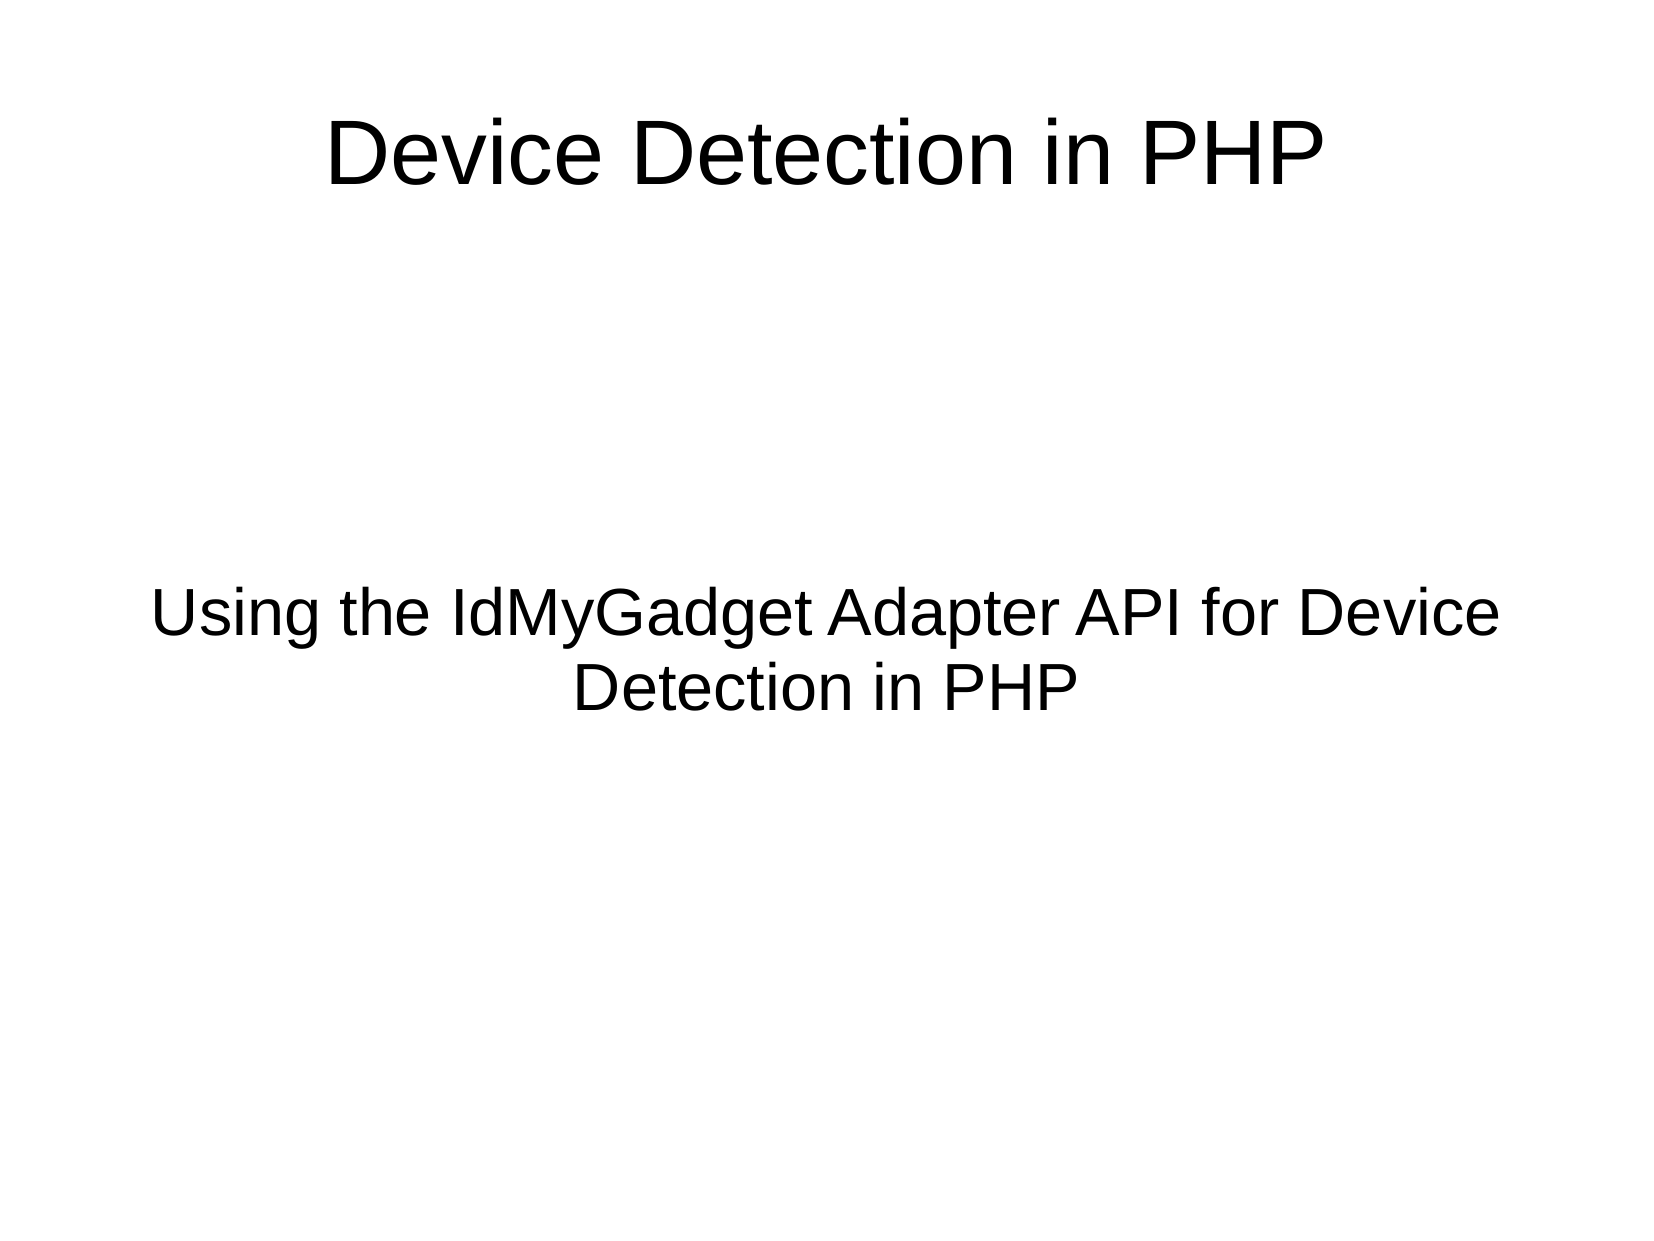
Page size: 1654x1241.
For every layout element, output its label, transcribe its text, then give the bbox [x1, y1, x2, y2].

subtitle Using the IdMyGadget Adapter API for Device Detection in PHP [82, 290, 1571, 1010]
title Device Detection in PHP [82, 49, 1571, 257]
